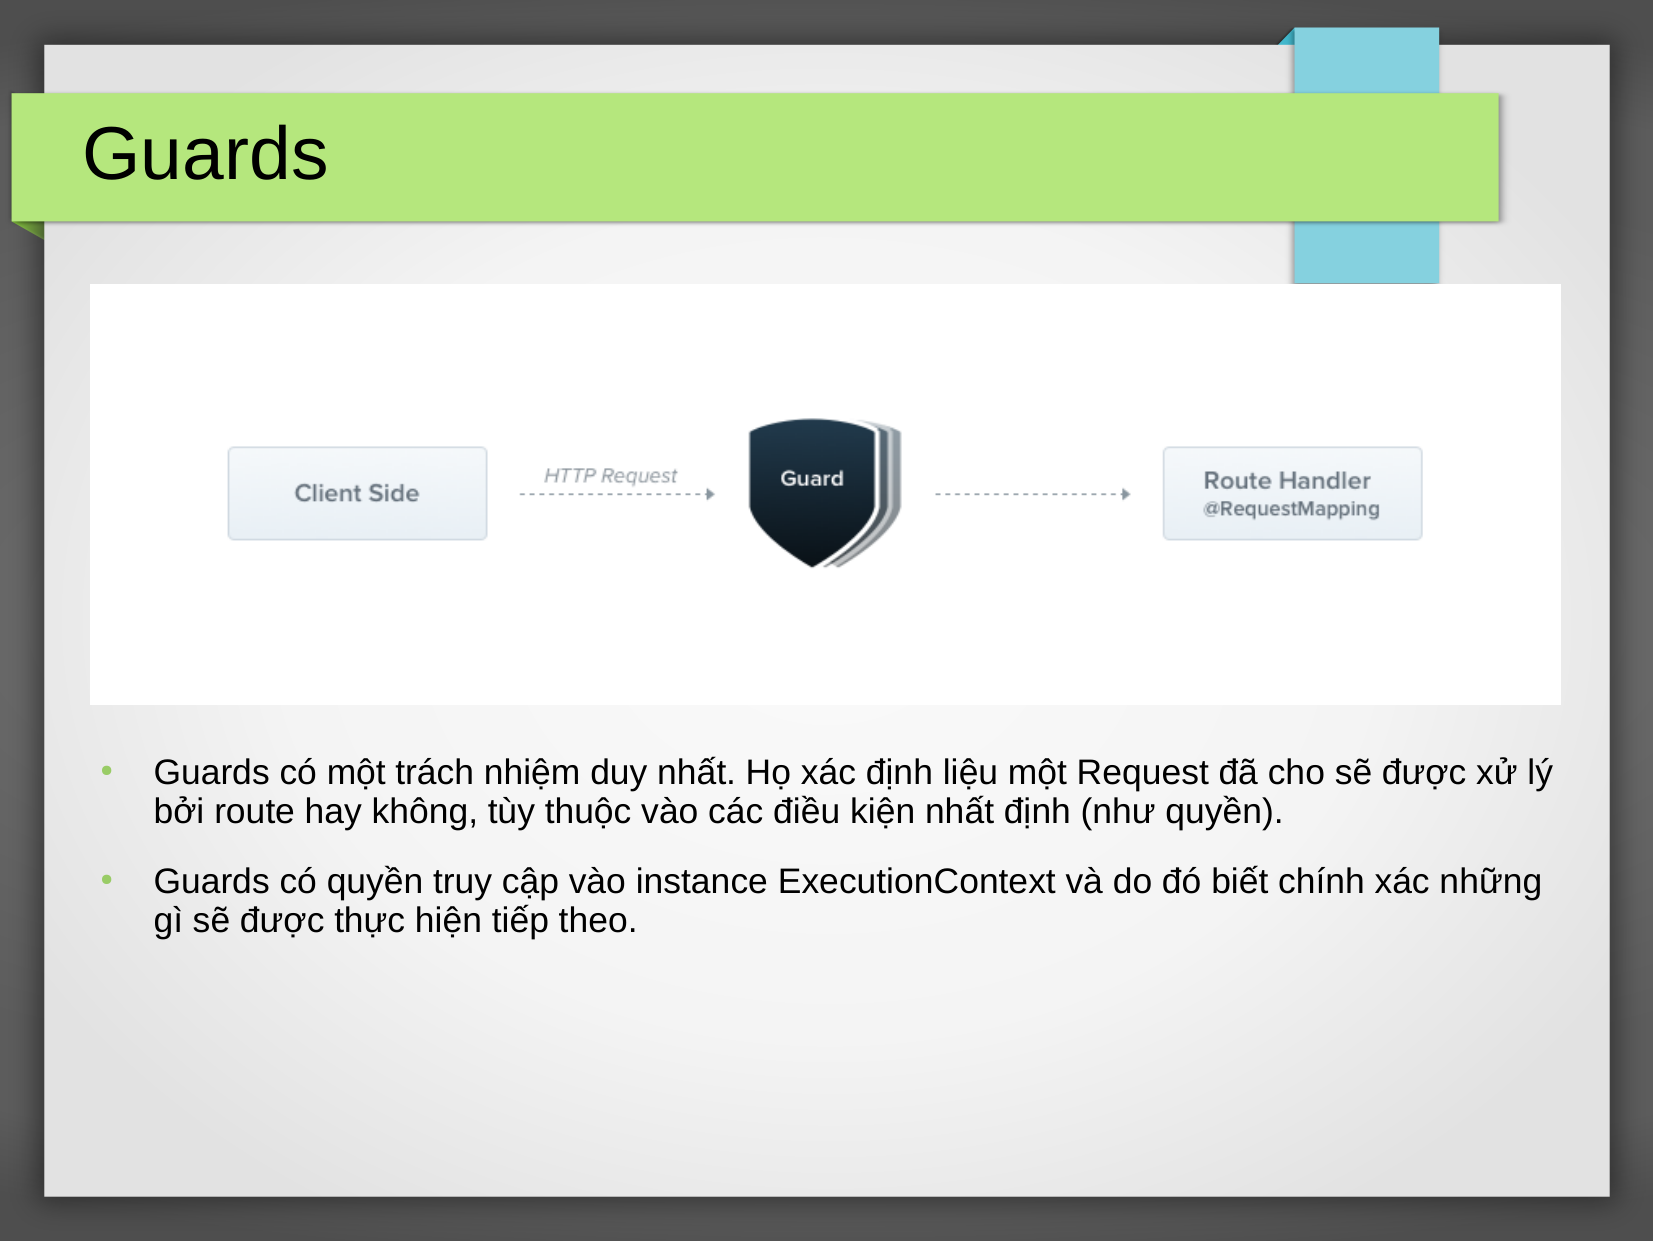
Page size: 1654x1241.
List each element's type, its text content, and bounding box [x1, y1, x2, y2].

list Guards có một trách nhiệm duy nhất. Họ xác định liệu một Request đã cho sẽ được xử lý bởi route hay không, tùy thuộc vào các điều kiện nhất định (như quyền). Guards có quyền truy cập vào instance ExecutionContext và do đó biết chính xác những gì sẽ được thực hiện tiếp theo. [82, 751, 1571, 1096]
title Guards [82, 94, 1264, 213]
picture [0, 0, 1653, 1241]
